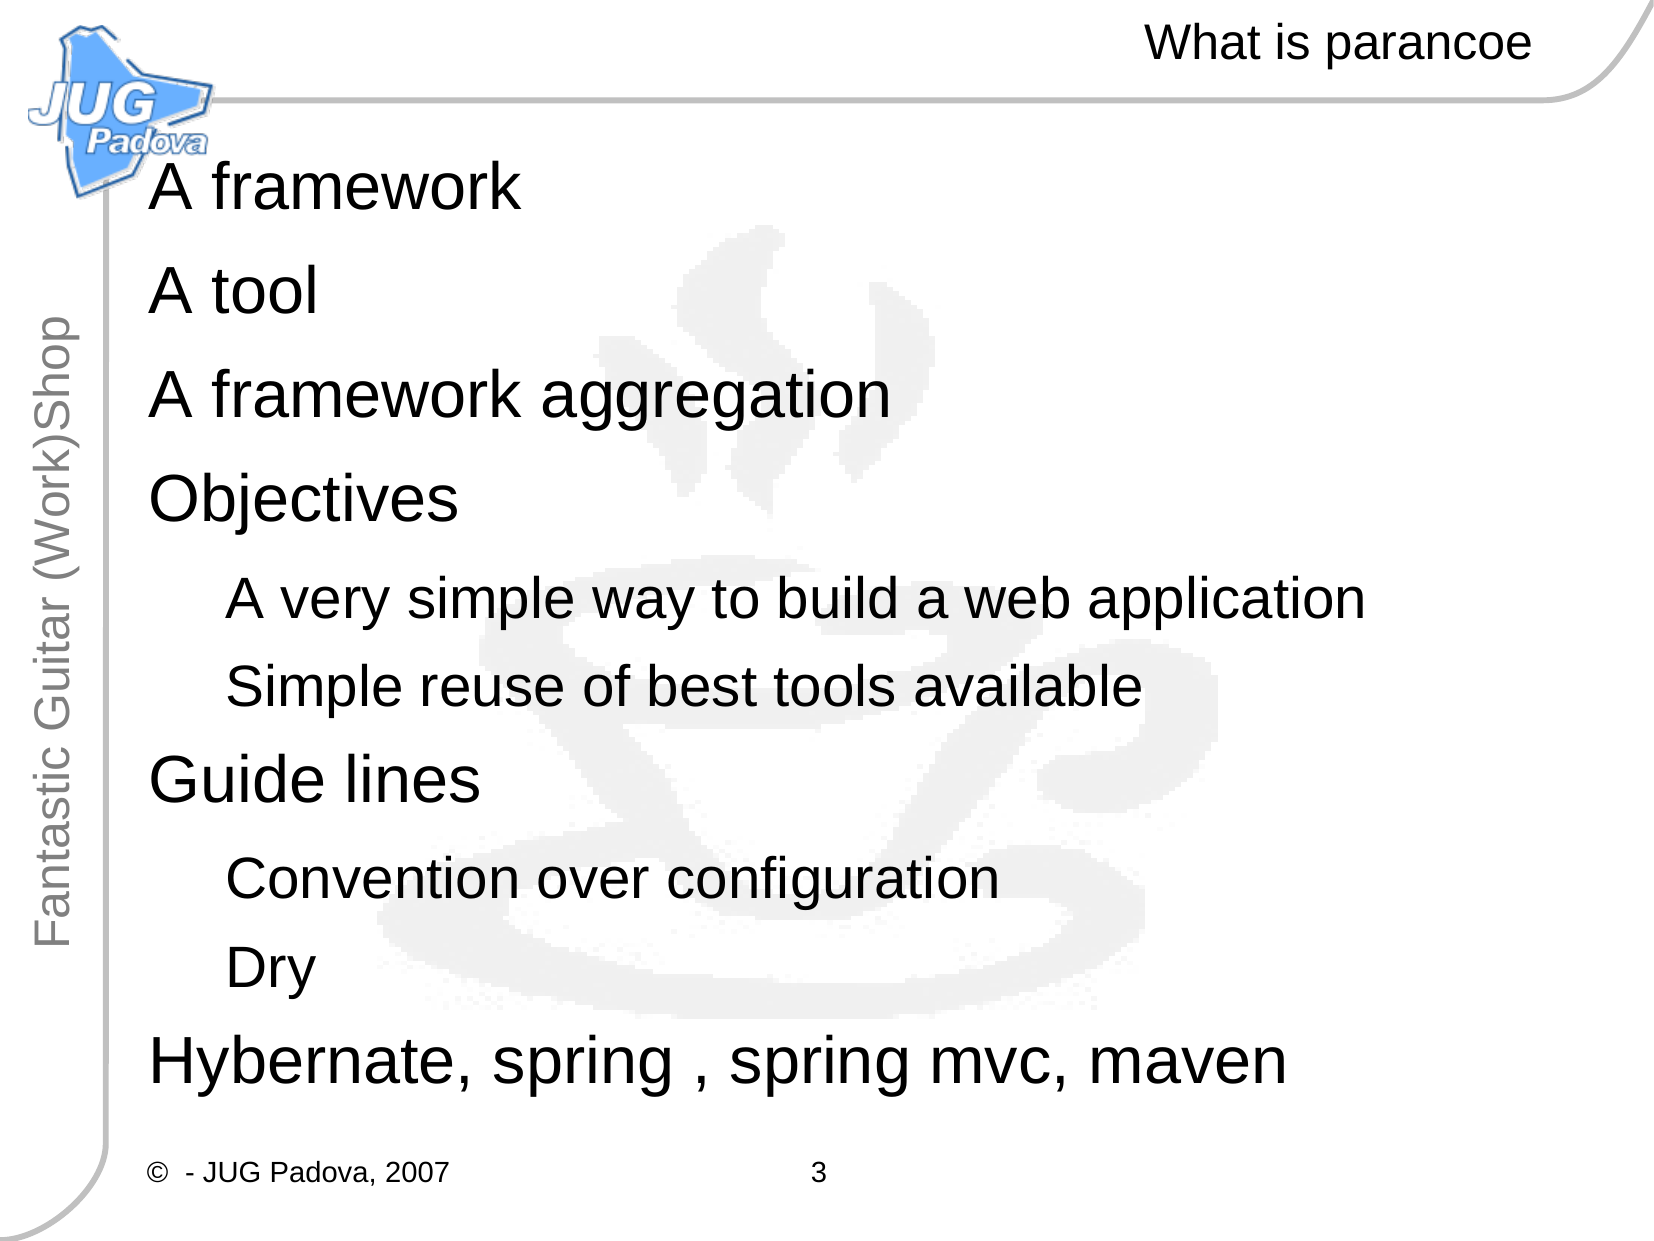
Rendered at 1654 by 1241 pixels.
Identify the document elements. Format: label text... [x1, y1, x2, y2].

title What is parancoe [292, 0, 1534, 89]
picture [28, 25, 216, 200]
list A framework A tool A framework aggregation Objectives A very simple way to build a web application Simple reuse of best tools available Guide lines Convention over configuration Dry Hybernate, spring , spring mvc, maven [131, 120, 1591, 1126]
